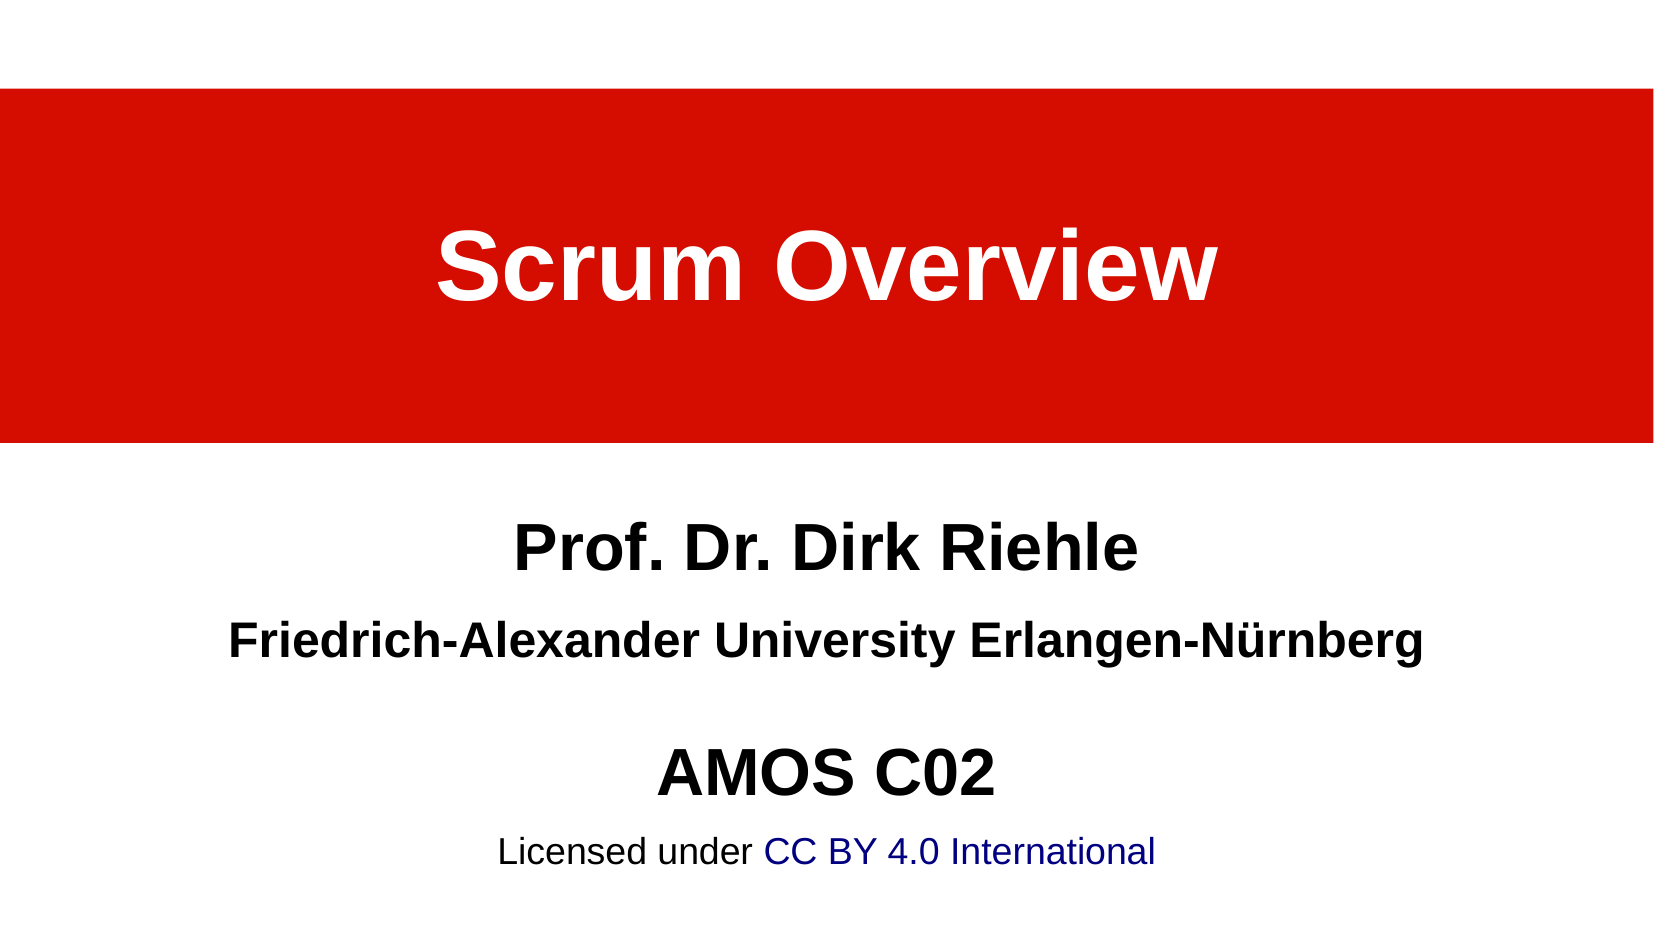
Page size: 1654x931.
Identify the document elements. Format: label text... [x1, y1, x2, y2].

title Scrum Overview [0, 88, 1654, 443]
subtitle Prof. Dr. Dirk Riehle Friedrich-Alexander University Erlangen-Nürnberg AMOS C02 Licensed under CC BY 4.0 International [29, 472, 1625, 886]
